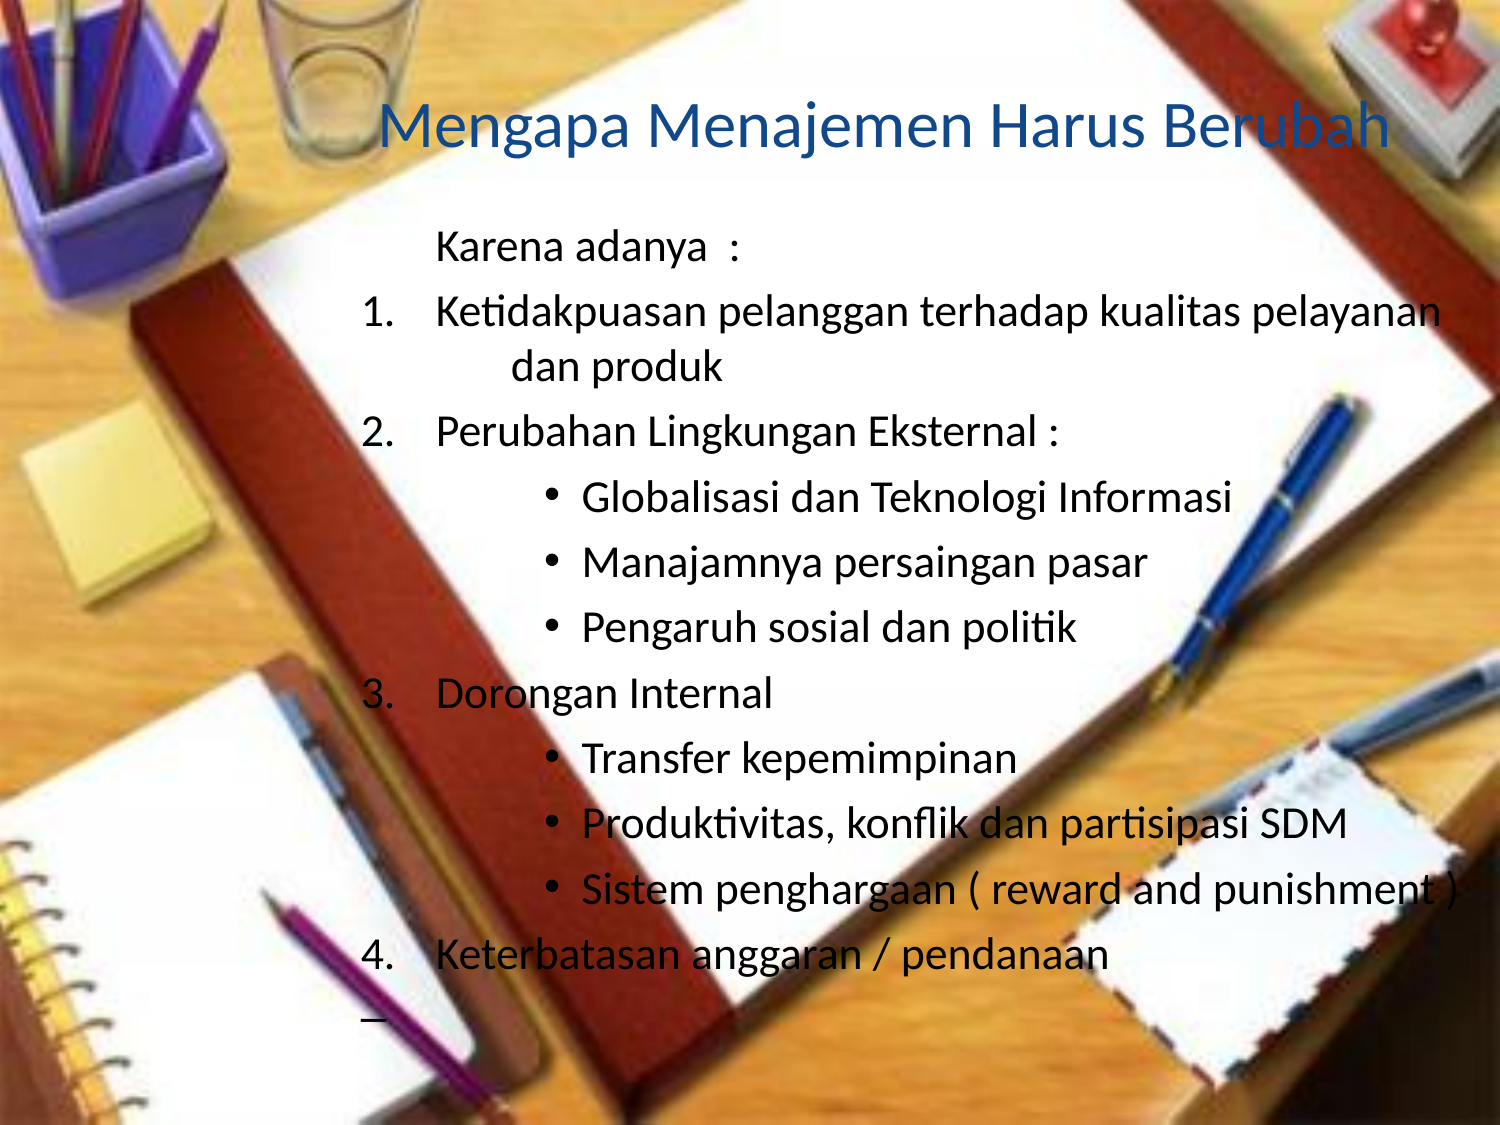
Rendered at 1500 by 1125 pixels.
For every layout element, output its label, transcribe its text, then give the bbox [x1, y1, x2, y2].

title Mengapa Menajemen Harus Berubah [269, 45, 1500, 197]
list Karena adanya : Ketidakpuasan pelanggan terhadap kualitas pelayanan dan produk Perubahan Lingkungan Eksternal : Globalisasi dan Teknologi Informasi Manajamnya persaingan pasar Pengaruh sosial dan politik Dorongan Internal Transfer kepemimpinan Produktivitas, konflik dan partisipasi SDM Sistem penghargaan ( reward and punishment ) Keterbatasan anggaran / pendanaan [229, 208, 1500, 1030]
